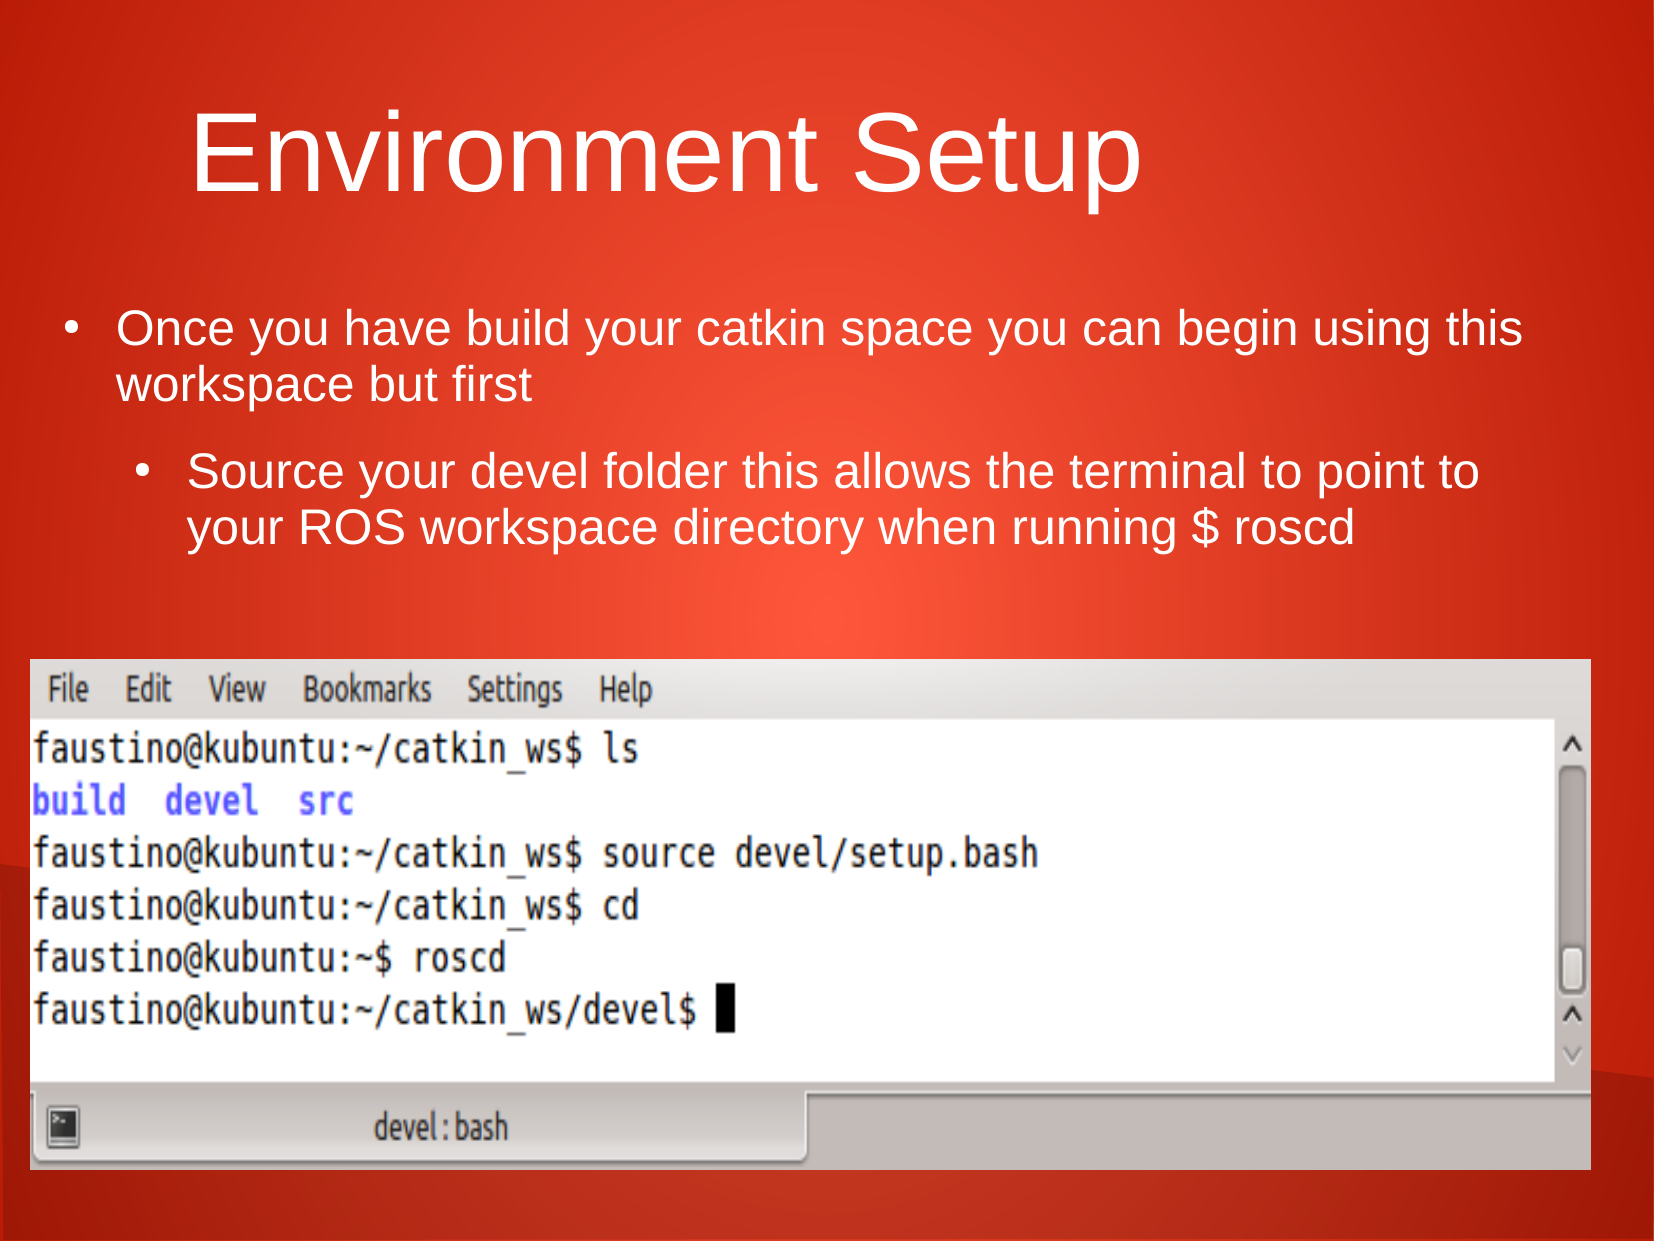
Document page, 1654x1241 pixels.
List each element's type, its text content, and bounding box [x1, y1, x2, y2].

title Environment Setup [82, 49, 1250, 257]
picture [30, 659, 1591, 1171]
list Once you have build your catkin space you can begin using this workspace but first Source your devel folder this allows the terminal to point to your ROS workspace directory when running $ roscd [45, 300, 1534, 610]
